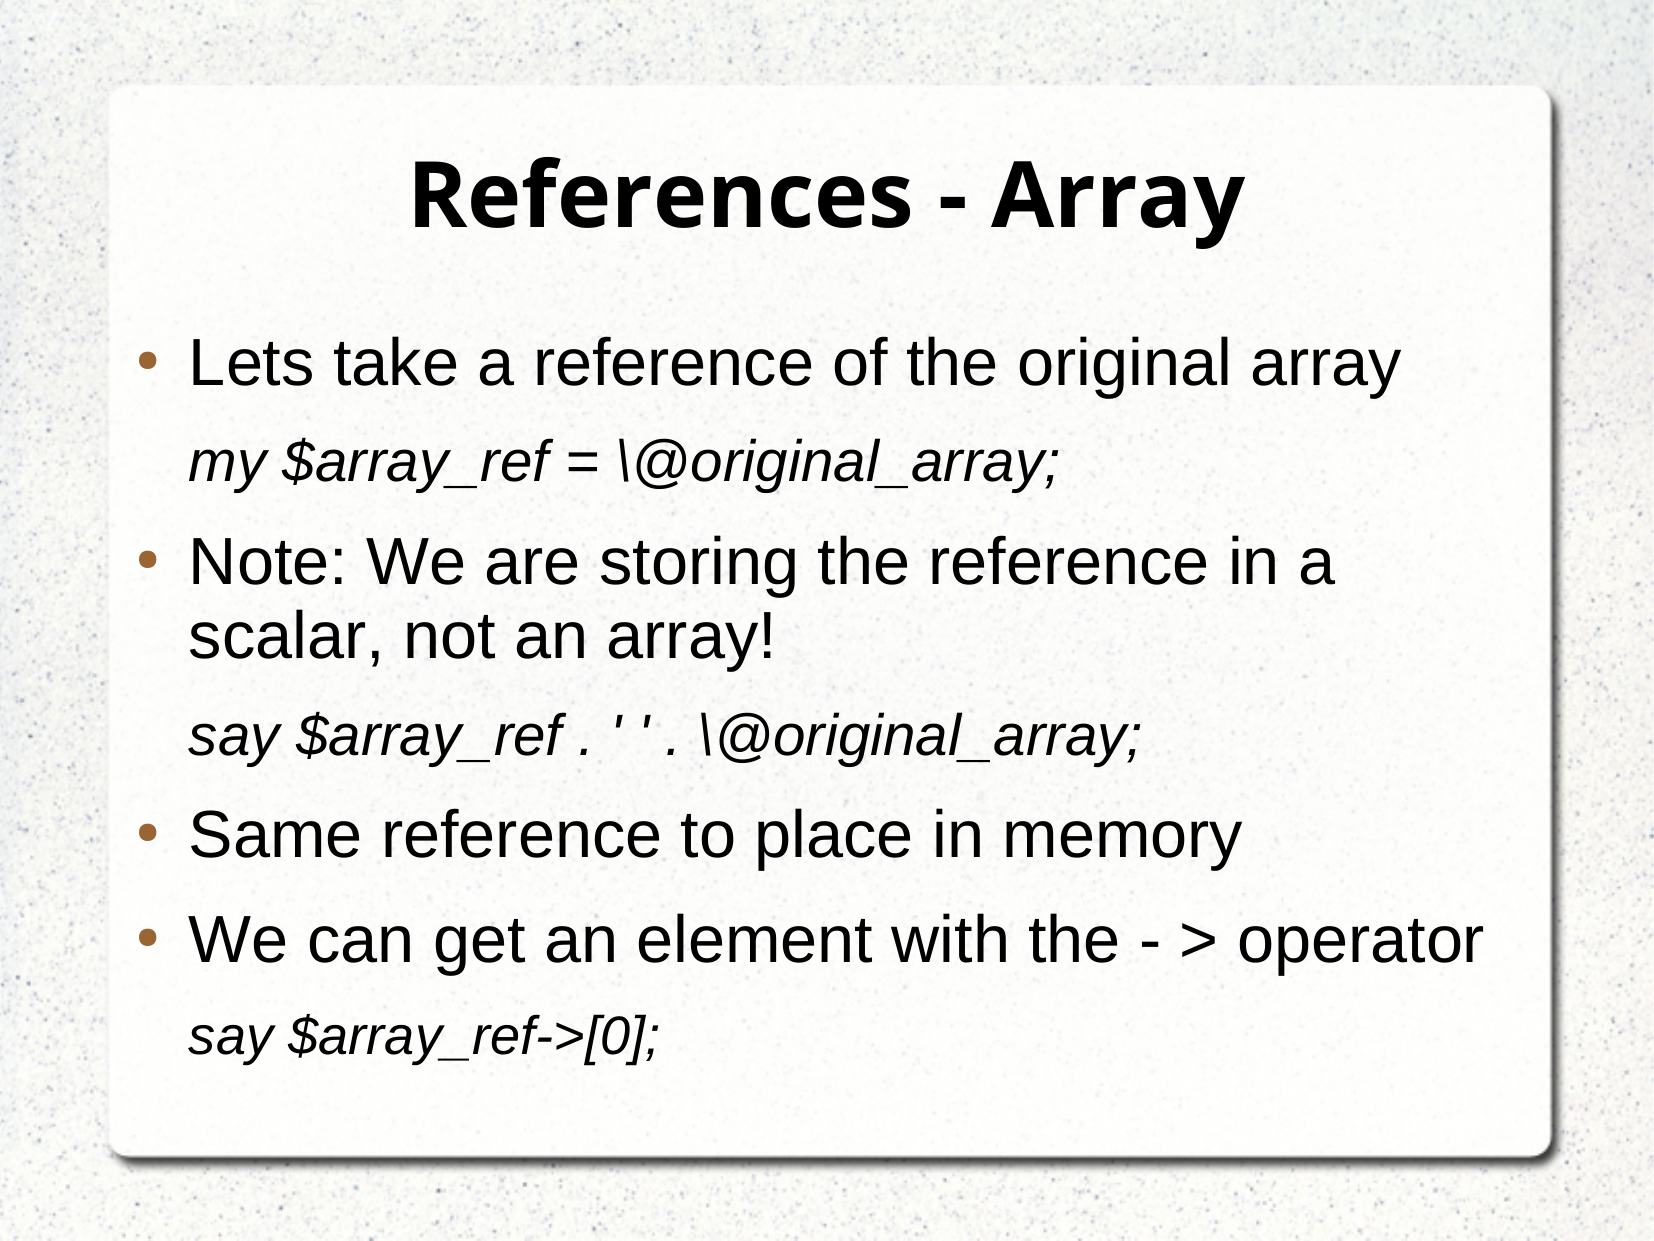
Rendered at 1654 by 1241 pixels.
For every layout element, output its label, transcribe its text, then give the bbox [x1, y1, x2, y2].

picture [0, 0, 1654, 1241]
list Lets take a reference of the original array my $array_ref = \@original_array; Note: We are storing the reference in a scalar, not an array! say $array_ref . ' ' . \@original_array; Same reference to place in memory We can get an element with the - > operator say $array_ref->[0]; [118, 324, 1506, 1066]
title References - Array [118, 88, 1536, 296]
